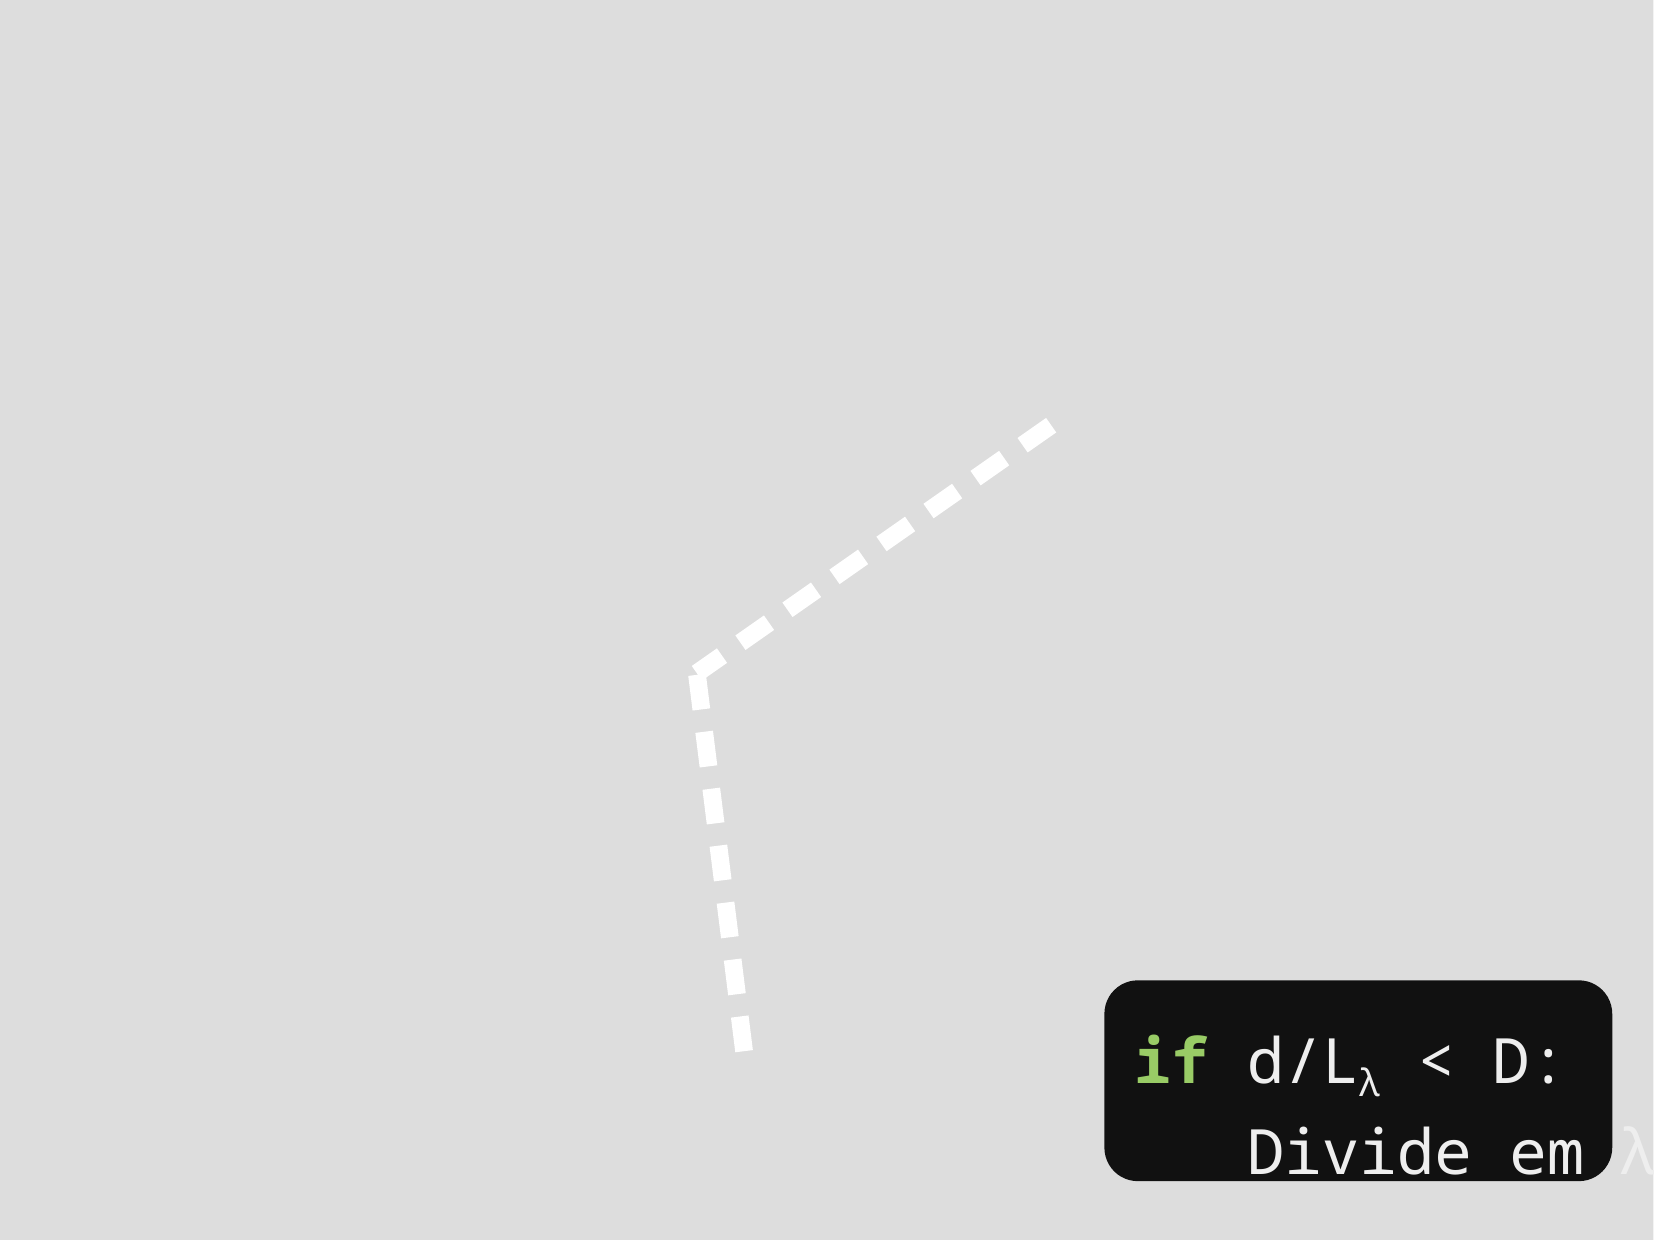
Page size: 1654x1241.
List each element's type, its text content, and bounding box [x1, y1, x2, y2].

text_box [1104, 980, 1613, 1182]
picture [0, 317, 1654, 1241]
text_box if d/Lλ < D: Divide em λ [1119, 1009, 1587, 1159]
